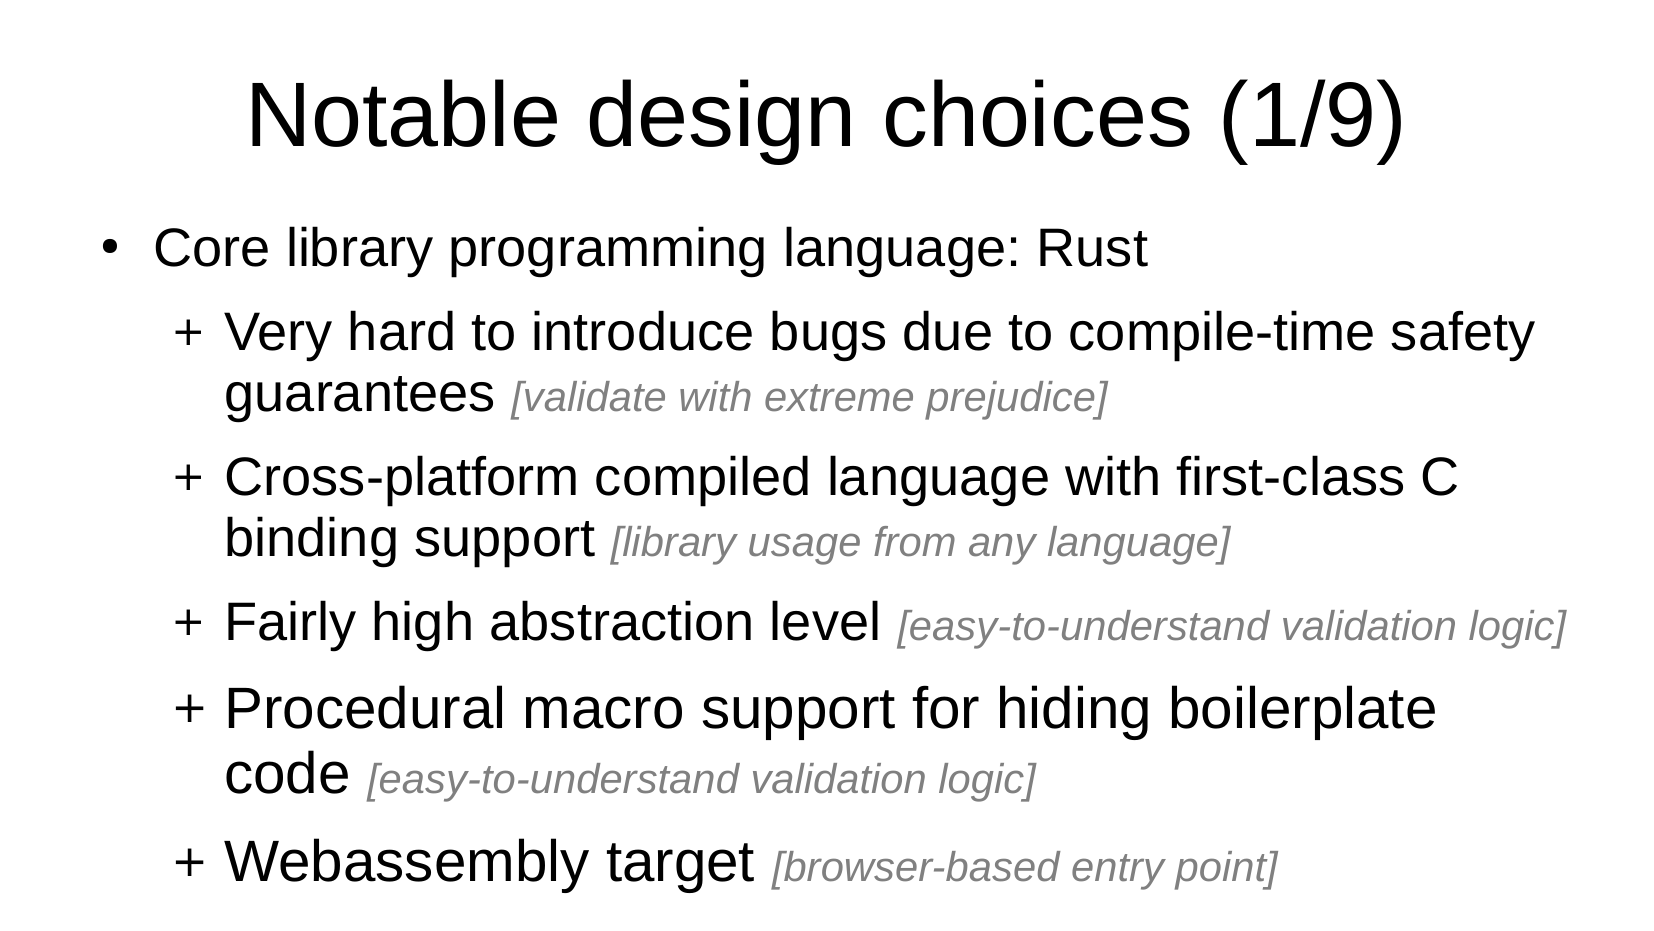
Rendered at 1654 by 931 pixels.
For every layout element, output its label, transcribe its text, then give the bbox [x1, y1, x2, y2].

list Core library programming language: Rust Very hard to introduce bugs due to compile-time safety guarantees [validate with extreme prejudice] Cross-platform compiled language with first-class C binding support [library usage from any language] Fairly high abstraction level [easy-to-understand validation logic] Procedural macro support for hiding boilerplate code [easy-to-understand validation logic] Webassembly target [browser-based entry point] [82, 217, 1571, 901]
title Notable design choices (1/9) [82, 37, 1571, 193]
